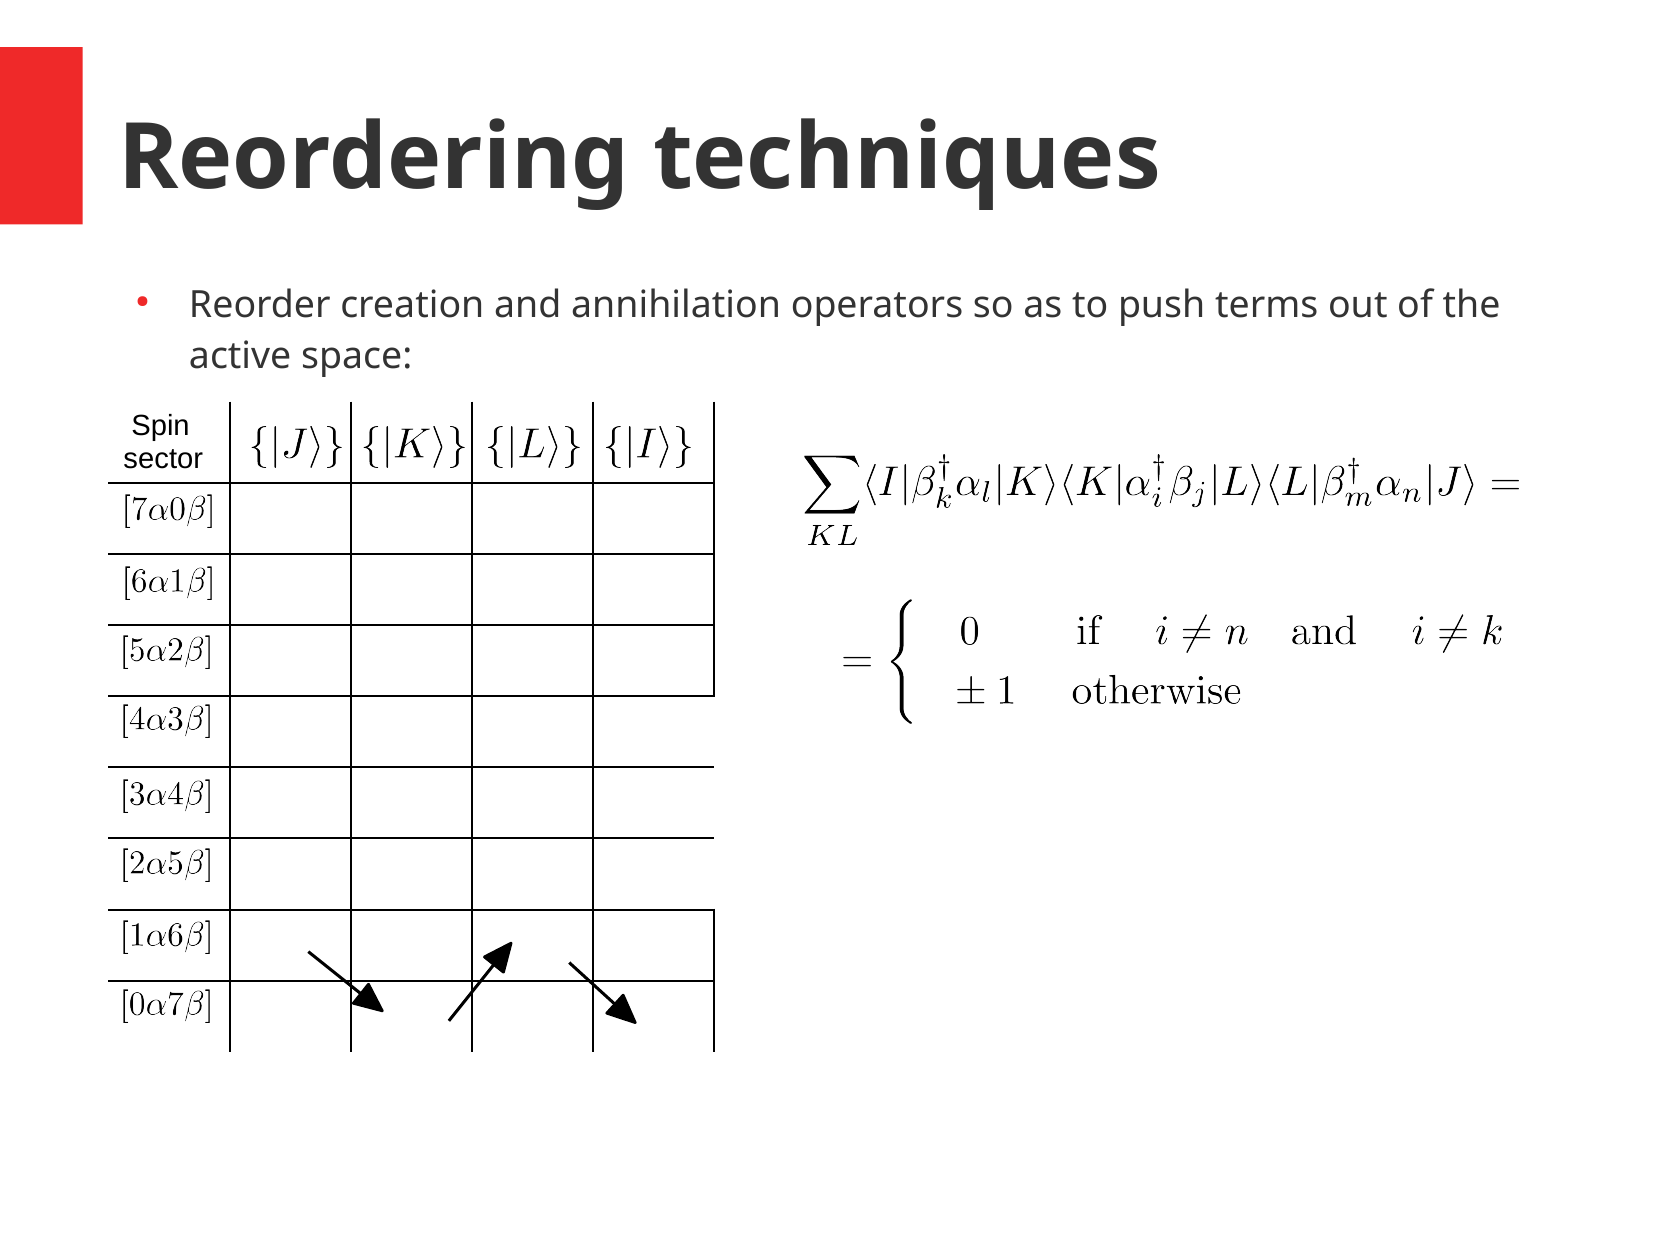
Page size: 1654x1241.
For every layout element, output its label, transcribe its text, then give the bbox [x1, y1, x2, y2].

table_header [473, 402, 592, 482]
table_cell [352, 982, 368, 991]
table_cell [231, 697, 350, 766]
table_cell [594, 626, 713, 695]
table_cell [473, 697, 592, 766]
table_cell [594, 555, 713, 624]
table_cell [594, 768, 714, 837]
table_cell [108, 697, 229, 766]
table_cell [352, 990, 358, 1001]
picture [605, 425, 691, 468]
picture [363, 425, 465, 468]
picture [125, 566, 212, 600]
picture [123, 848, 210, 882]
table_cell [352, 982, 471, 1052]
table_cell [352, 626, 471, 695]
table_cell [231, 484, 350, 553]
picture [251, 425, 342, 468]
picture [123, 779, 210, 813]
table_cell [473, 626, 592, 695]
table_cell [108, 555, 229, 624]
picture [843, 599, 1502, 724]
table_cell [473, 768, 592, 837]
table_header [594, 402, 713, 482]
picture [123, 704, 210, 738]
table_cell [594, 697, 714, 766]
table_cell [108, 982, 229, 1052]
table_cell [231, 982, 350, 1052]
picture [123, 635, 210, 669]
table_cell [473, 982, 592, 1052]
table_cell [108, 839, 229, 909]
table_cell [108, 768, 229, 837]
table_cell [352, 697, 471, 766]
table_cell [473, 911, 592, 980]
table_cell [594, 982, 713, 1052]
table_cell [352, 911, 471, 980]
table_cell [352, 555, 471, 624]
table_cell [473, 555, 592, 624]
table_cell [352, 768, 471, 837]
table_cell [473, 484, 592, 553]
title Reordering techniques [118, 49, 1571, 257]
table_cell [108, 626, 229, 695]
picture [125, 494, 212, 528]
table_cell [231, 626, 350, 695]
picture [123, 920, 210, 954]
table_cell [108, 911, 229, 980]
list Reorder creation and annihilation operators so as to push terms out of the active space: [118, 277, 1536, 524]
table_cell [231, 911, 350, 980]
table_cell [352, 484, 471, 553]
table_header [352, 402, 471, 482]
table_cell [108, 484, 229, 553]
table_cell [594, 484, 713, 553]
table_cell [594, 839, 714, 909]
picture [487, 425, 580, 468]
table_cell [473, 839, 592, 909]
table_cell [231, 768, 350, 837]
picture [804, 454, 1519, 545]
table_cell [352, 839, 471, 909]
table_cell [231, 839, 350, 909]
table_header [231, 402, 350, 482]
table_header Spin sector [108, 402, 229, 482]
table_cell [231, 555, 350, 624]
table_cell [594, 911, 713, 980]
picture [123, 989, 210, 1023]
